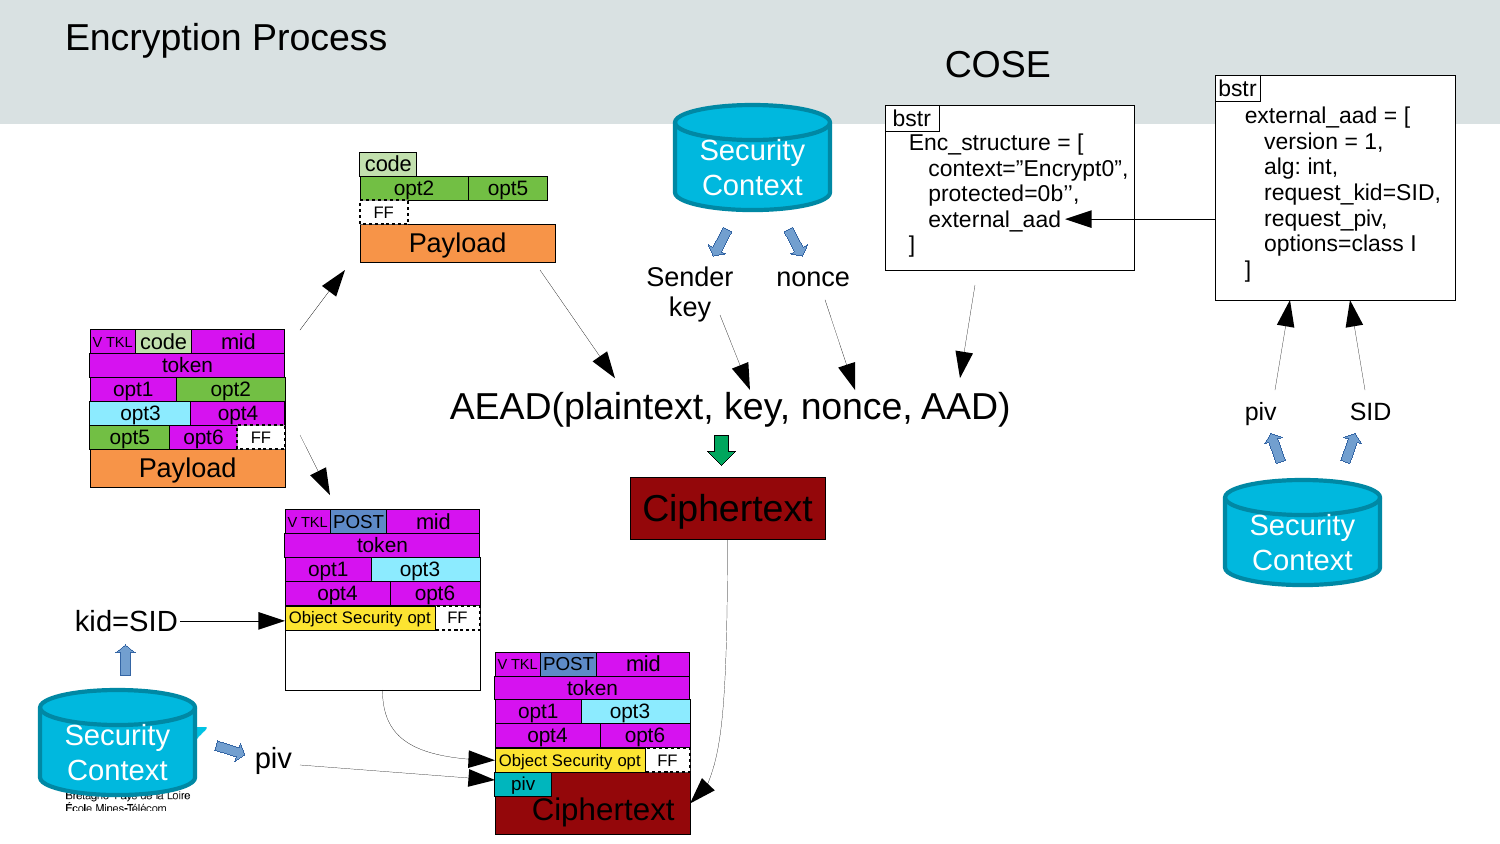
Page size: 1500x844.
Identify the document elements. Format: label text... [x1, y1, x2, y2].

text_box bstr [1215, 75, 1261, 102]
text_box [885, 132, 894, 271]
text_box V TKL [285, 509, 331, 533]
text_box opt6 [170, 425, 237, 449]
text_box Security Context [40, 690, 196, 796]
text_box code [359, 152, 417, 177]
text_box opt4 [495, 723, 601, 748]
text_box FF [646, 748, 691, 773]
text_box [214, 740, 240, 762]
text_box Security Context [675, 105, 831, 211]
text_box mid [191, 329, 285, 353]
text_box [1264, 433, 1286, 464]
text_box [708, 227, 732, 254]
text_box bstr [885, 105, 940, 132]
text_box opt3 [582, 699, 691, 723]
text_box COSE [930, 36, 1081, 94]
text_box mid [386, 509, 480, 533]
text_box Enc_structure = [ context=”Encrypt0”, protected=0b’’, external_aad ] [894, 122, 1150, 271]
text_box opt6 [601, 723, 691, 748]
text_box [1215, 102, 1456, 301]
text_box V TKL [495, 652, 541, 676]
text_box opt3 [89, 401, 190, 425]
text_box [1261, 75, 1456, 95]
text_box Sender key [630, 254, 751, 331]
text_box opt4 [285, 581, 391, 606]
text_box Security Context [1225, 480, 1381, 586]
text_box opt1 [90, 378, 177, 402]
text_box piv [1230, 390, 1306, 433]
text_box piv [240, 735, 316, 783]
text_box FF [359, 200, 408, 225]
text_box FF [237, 425, 285, 450]
text_box [707, 435, 736, 466]
text_box [285, 631, 481, 691]
text_box [784, 227, 808, 254]
text_box [115, 646, 136, 676]
text_box opt5 [89, 425, 170, 450]
text_box Payload [90, 449, 286, 488]
text_box opt1 [495, 700, 582, 723]
text_box piv [494, 772, 552, 797]
text_box opt4 [190, 401, 285, 426]
text_box POST [541, 652, 596, 676]
text_box AEAD(plaintext, key, nonce, AAD) [435, 378, 1051, 477]
text_box FF [435, 605, 481, 631]
text_box Ciphertext [495, 773, 691, 835]
text_box token [284, 533, 480, 558]
text_box nonce [755, 254, 871, 300]
text_box [940, 105, 1135, 122]
text_box POST [331, 509, 386, 533]
text_box [1340, 433, 1362, 464]
text_box opt3 [372, 557, 481, 581]
text_box opt2 [177, 377, 286, 402]
text_box V TKL [90, 329, 136, 353]
text_box Payload [360, 224, 556, 263]
text_box kid=SID [60, 597, 196, 646]
title Encryption Process [64, 0, 1252, 74]
text_box Object Security opt [285, 606, 436, 631]
text_box opt5 [468, 176, 548, 201]
text_box Object Security opt [495, 748, 646, 773]
text_box Ciphertext [630, 477, 826, 540]
text_box SID [1335, 390, 1411, 433]
text_box opt6 [391, 581, 481, 606]
text_box mid [596, 652, 690, 676]
text_box opt1 [285, 558, 372, 581]
text_box token [89, 353, 285, 378]
text_box opt2 [360, 176, 468, 201]
text_box external_aad = [ version = 1, alg: int, request_kid=SID, request_piv, options=class I ] [1230, 95, 1471, 291]
text_box token [494, 676, 690, 700]
text_box code [136, 329, 191, 353]
